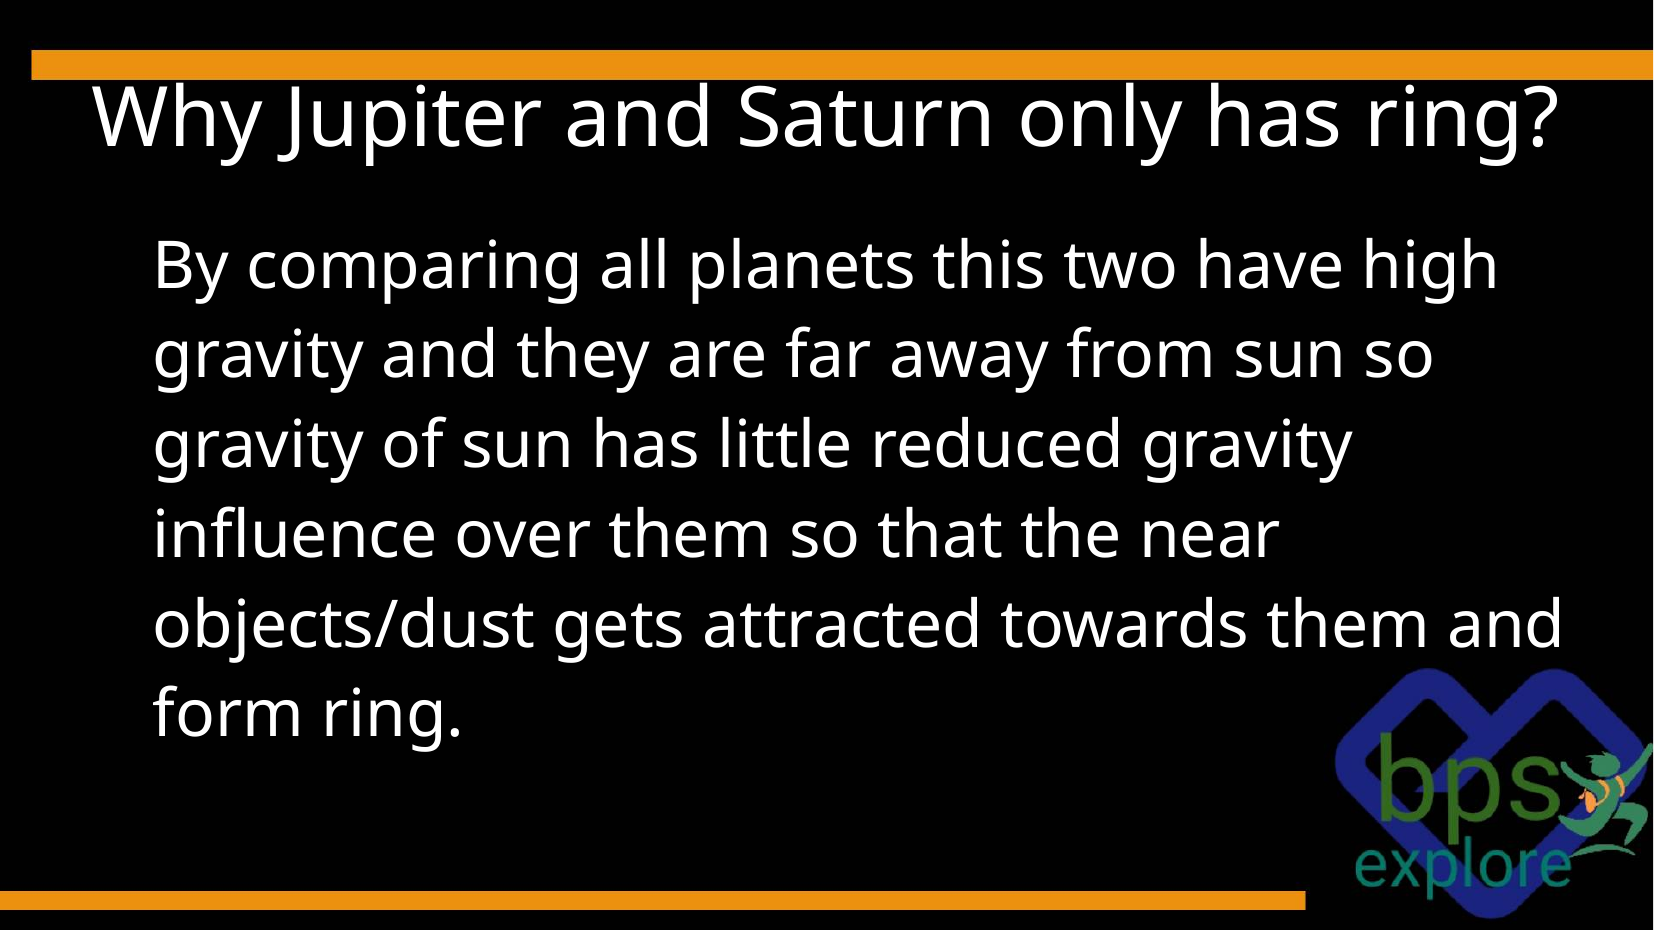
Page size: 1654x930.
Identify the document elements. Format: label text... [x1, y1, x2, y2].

list By comparing all planets this two have high gravity and they are far away from sun so gravity of sun has little reduced gravity influence over them so that the near objects/dust gets attracted towards them and form ring. [82, 217, 1571, 757]
picture [0, 0, 1654, 930]
title Why Jupiter and Saturn only has ring? [82, 37, 1571, 193]
